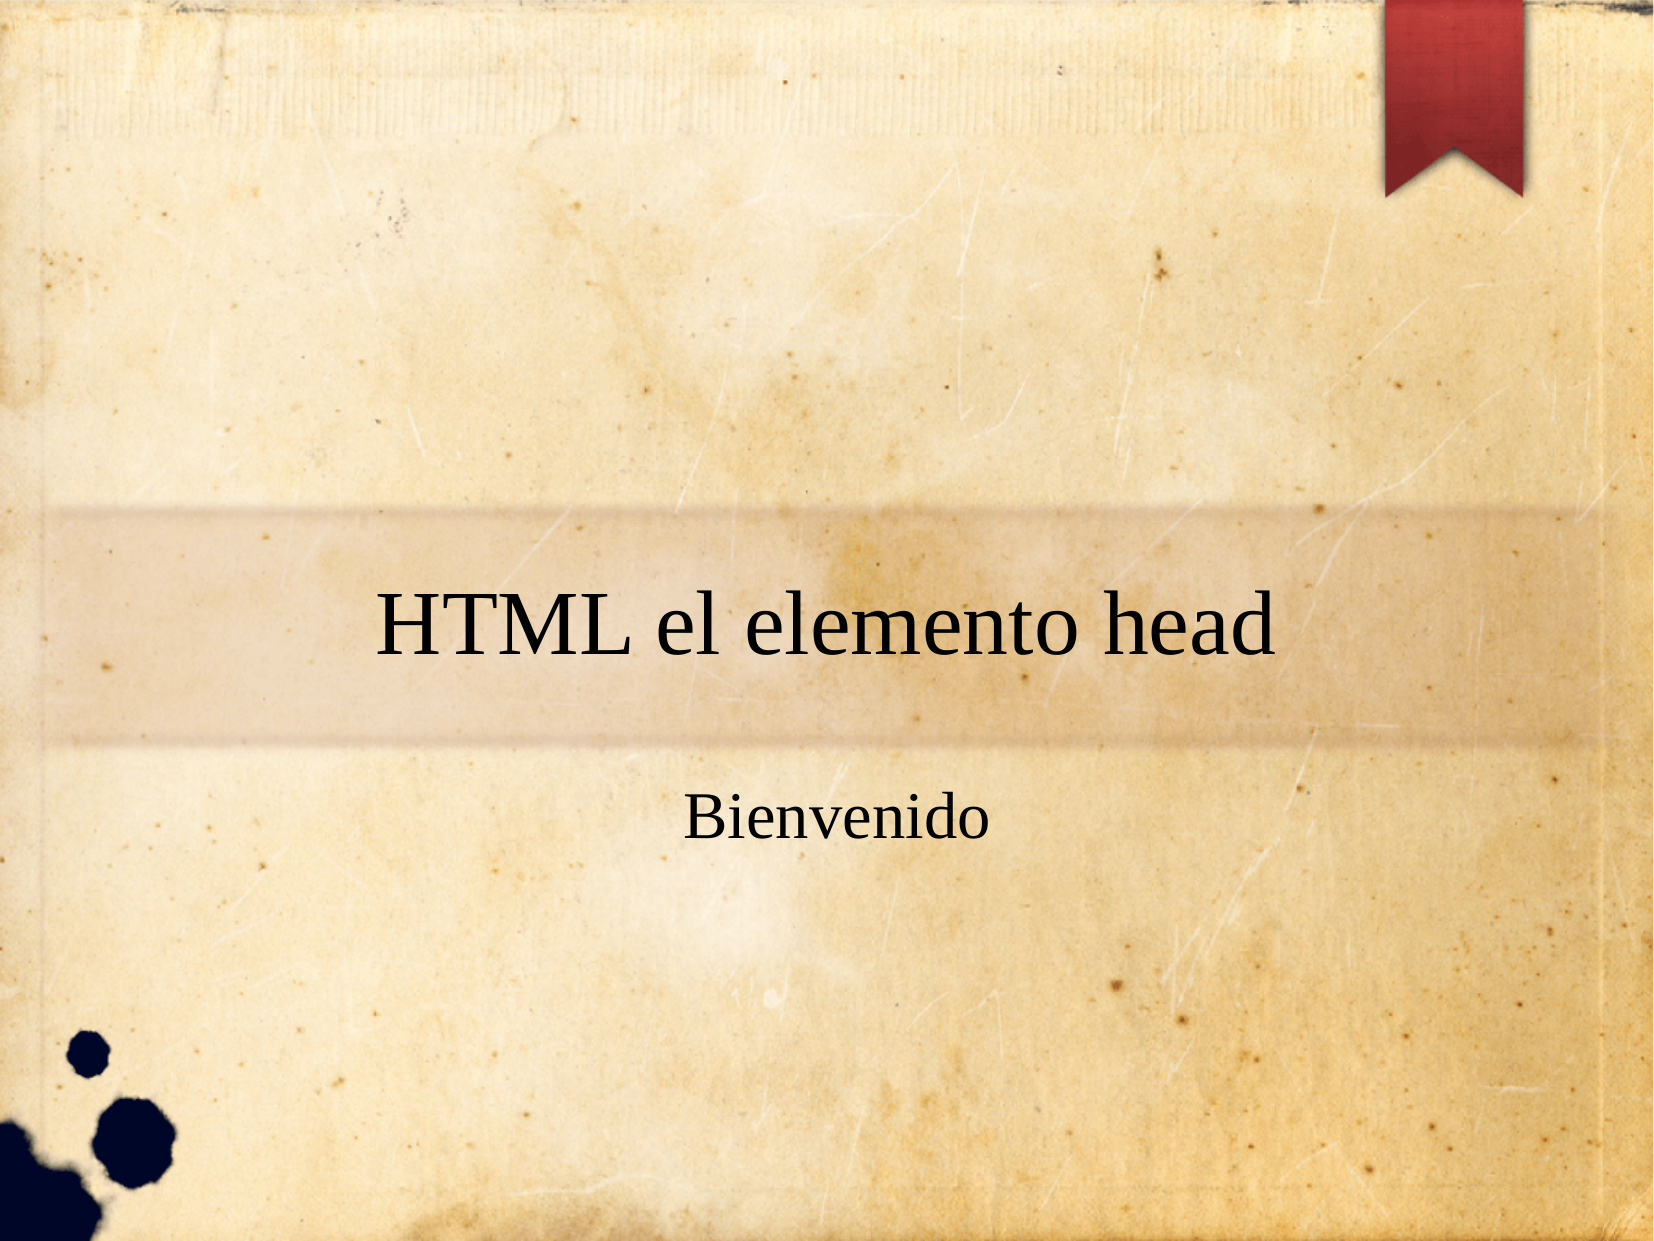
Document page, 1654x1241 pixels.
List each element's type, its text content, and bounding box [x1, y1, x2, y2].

title HTML el elemento head [82, 519, 1571, 727]
picture [0, 0, 1654, 1241]
list Bienvenido [82, 779, 1538, 1205]
